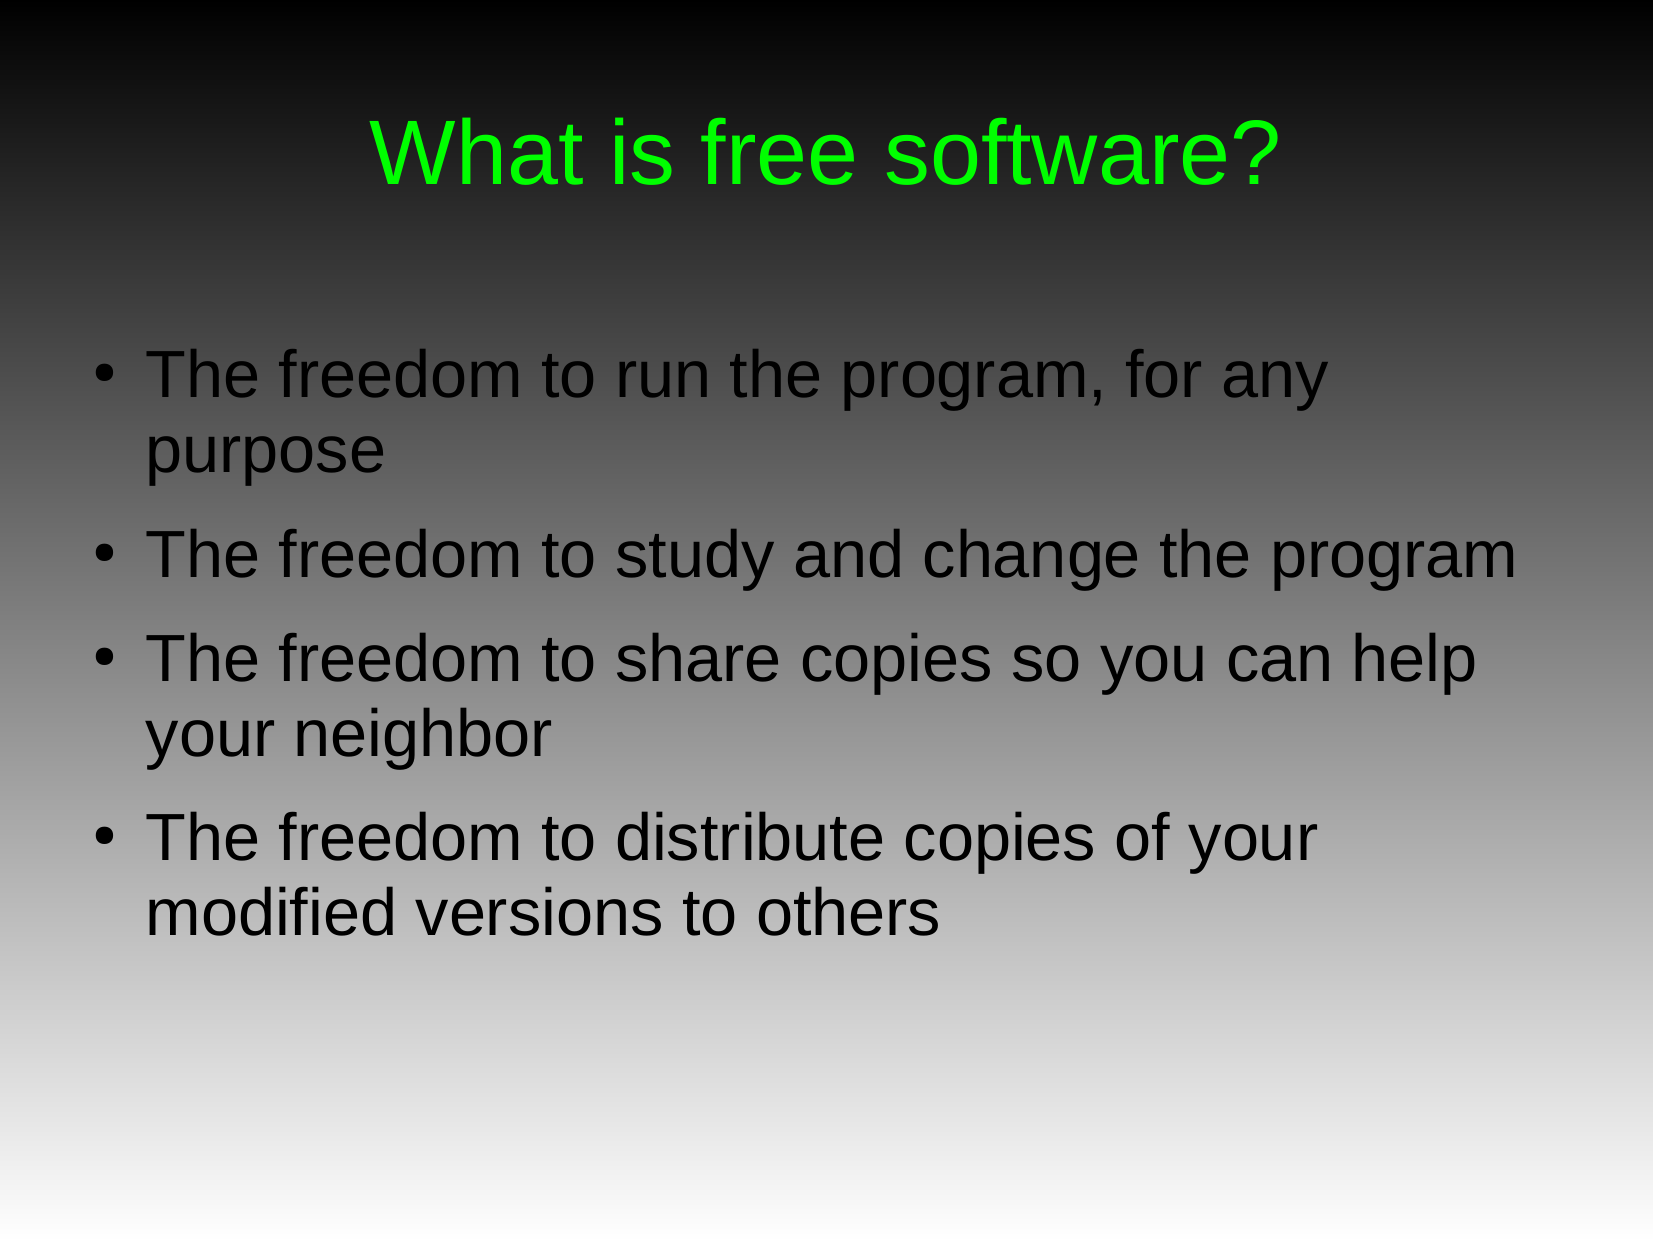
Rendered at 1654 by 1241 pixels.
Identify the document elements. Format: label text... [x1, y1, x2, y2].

title What is free software? [82, 49, 1571, 257]
list The freedom to run the program, for any purpose The freedom to study and change the program The freedom to share copies so you can help your neighbor The freedom to distribute copies of your modified versions to others [75, 337, 1563, 1142]
